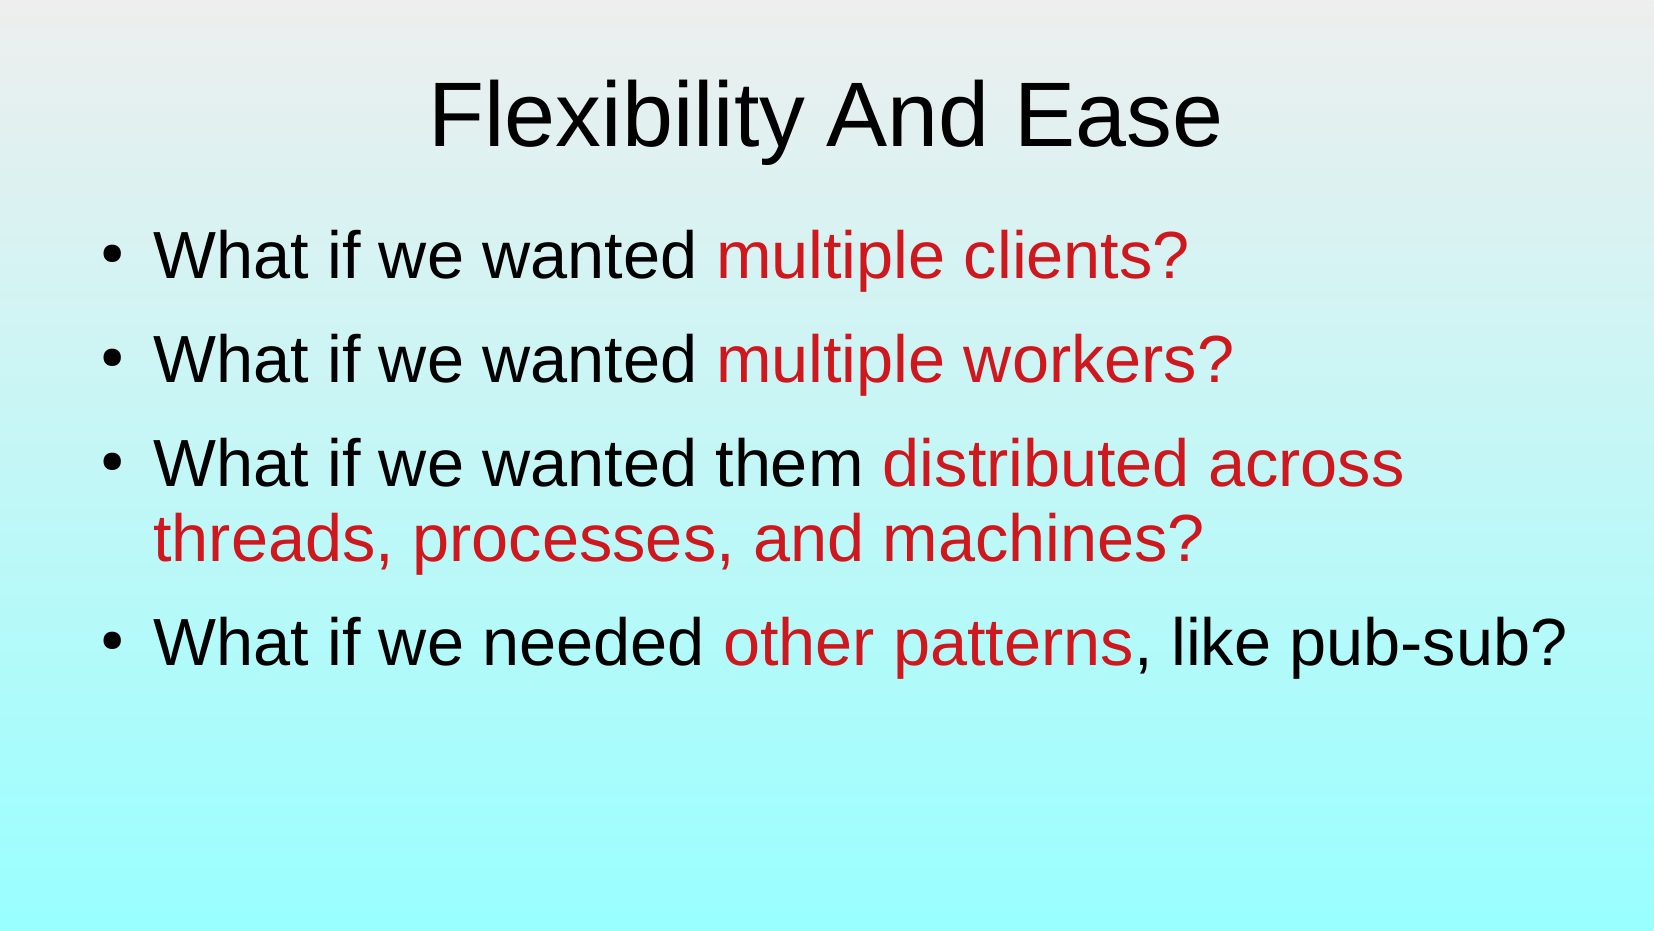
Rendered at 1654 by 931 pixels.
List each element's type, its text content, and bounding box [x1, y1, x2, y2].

list What if we wanted multiple clients? What if we wanted multiple workers? What if we wanted them distributed across threads, processes, and machines? What if we needed other patterns, like pub-sub? [82, 217, 1571, 758]
title Flexibility And Ease [82, 37, 1571, 193]
